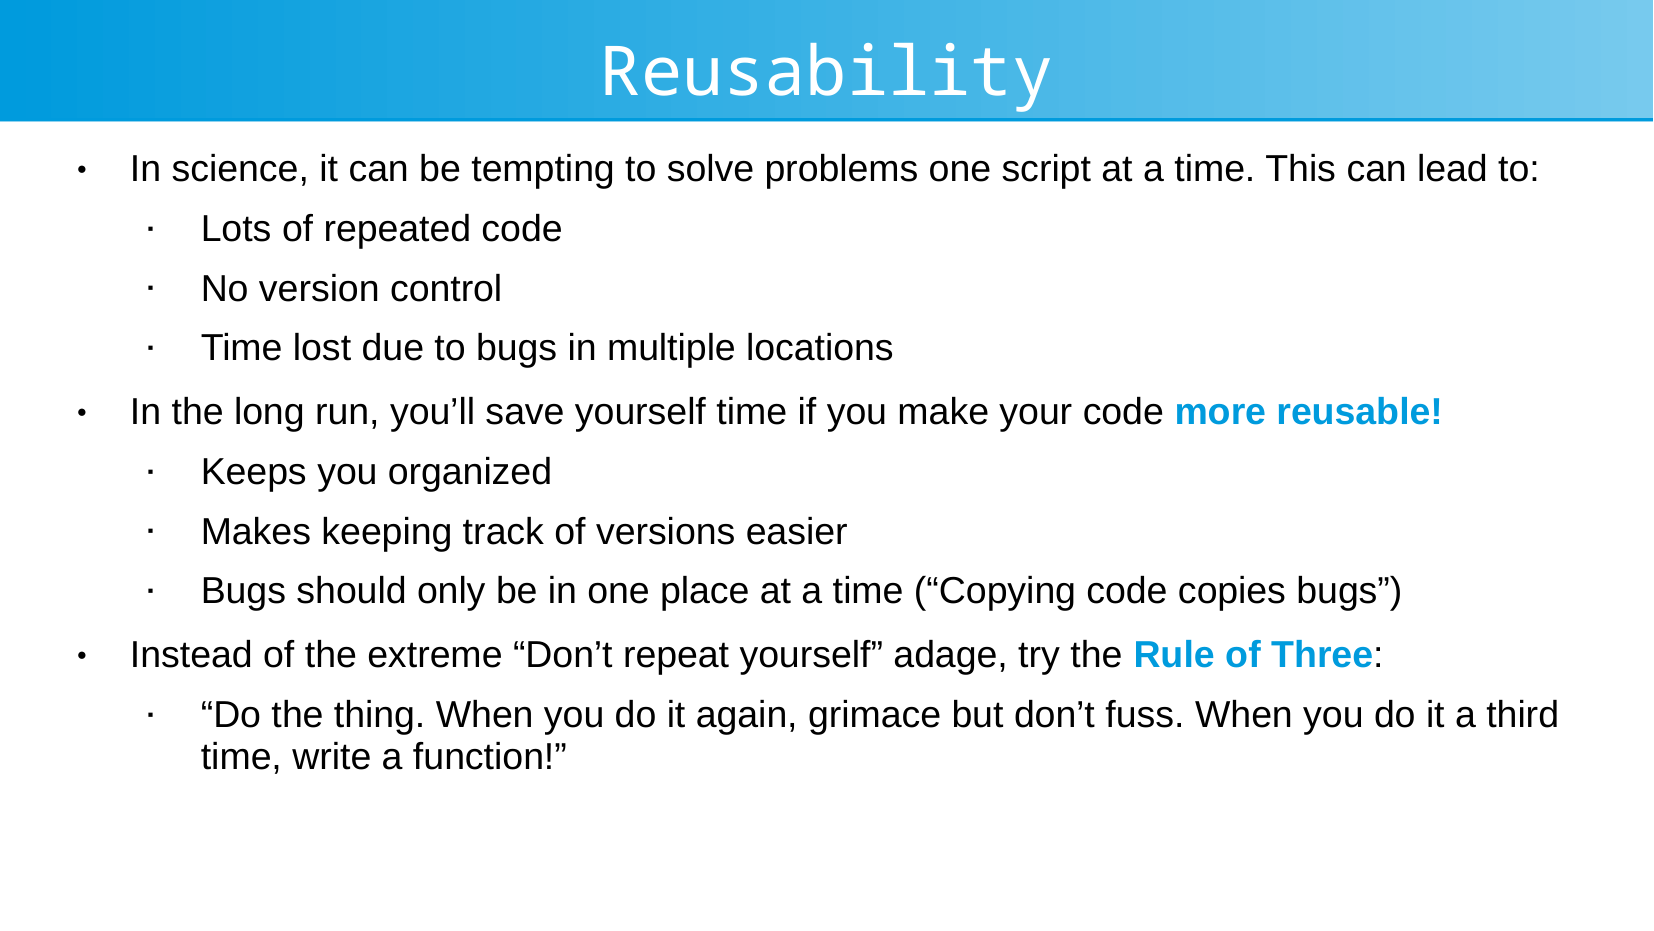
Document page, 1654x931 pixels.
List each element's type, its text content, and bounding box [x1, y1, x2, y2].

list In science, it can be tempting to solve problems one script at a time. This can lead to: Lots of repeated code No version control Time lost due to bugs in multiple locations In the long run, you’ll save yourself time if you make your code more reusable! Keeps you organized Makes keeping track of versions easier Bugs should only be in one place at a time (“Copying code copies bugs”) Instead of the extreme “Don’t repeat yourself” adage, try the Rule of Three: “Do the thing. When you do it again, grimace but don’t fuss. When you do it a third time, write a function!” [59, 147, 1595, 739]
title Reusability [59, 28, 1595, 109]
